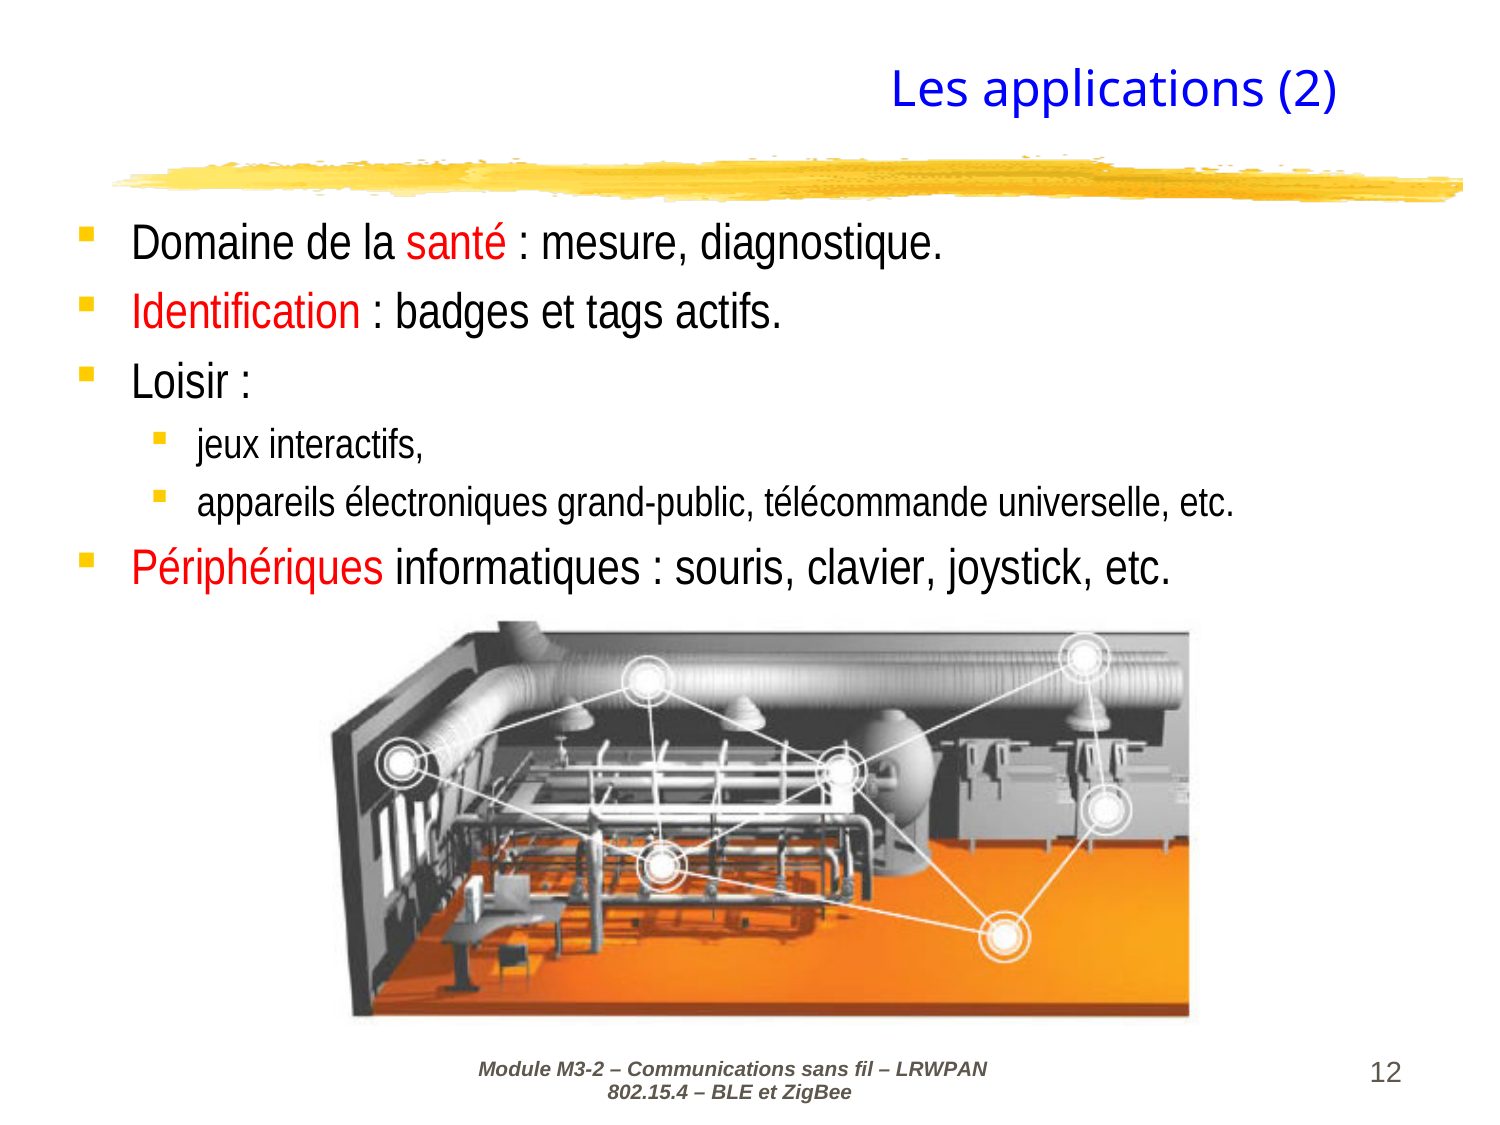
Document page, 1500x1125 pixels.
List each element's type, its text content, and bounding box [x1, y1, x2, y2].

picture [112, 149, 1463, 213]
list Domaine de la santé : mesure, diagnostique. Identification : badges et tags actifs. Loisir : jeux interactifs, appareils électroniques grand-public, télécommande universelle, etc. Périphériques informatiques : souris, clavier, joystick, etc. [74, 212, 1417, 599]
title Les applications (2) [62, 37, 1338, 138]
picture [318, 614, 1201, 1026]
